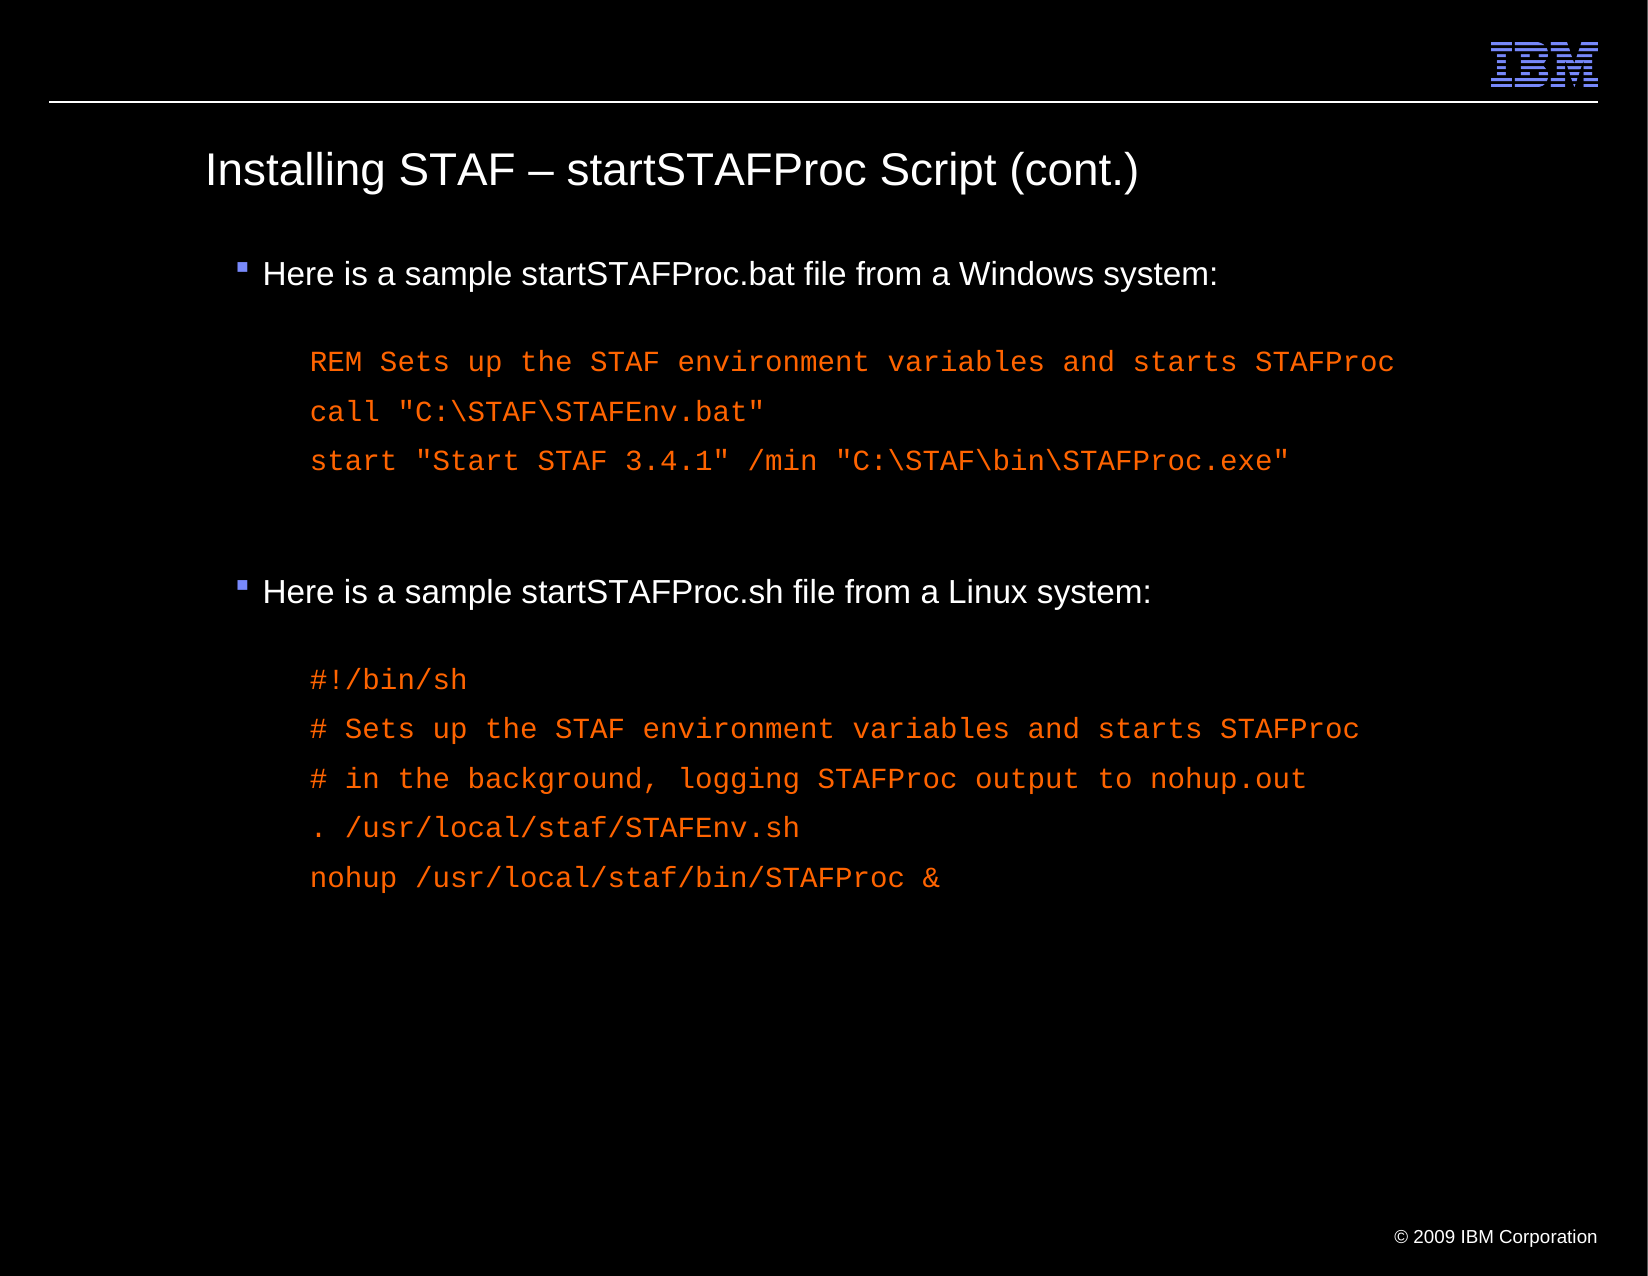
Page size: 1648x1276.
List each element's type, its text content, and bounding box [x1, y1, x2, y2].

title Installing STAF – startSTAFProc Script (cont.) [188, 137, 1648, 231]
picture [1491, 42, 1598, 87]
text_box Here is a sample startSTAFProc.bat file from a Windows system: REM Sets up the STAF environment variables and starts STAFProc call "C:\STAF\STAFEnv.bat" start "Start STAF 3.4.1" /min "C:\STAF\bin\STAFProc.exe" Here is a sample startSTAFProc.sh file from a Linux system: #!/bin/sh # Sets up the STAF environment variables and starts STAFProc # in the background, logging STAFProc output to nohup.out . /usr/local/staf/STAFEnv.sh nohup /usr/local/staf/bin/STAFProc & [235, 252, 1599, 943]
